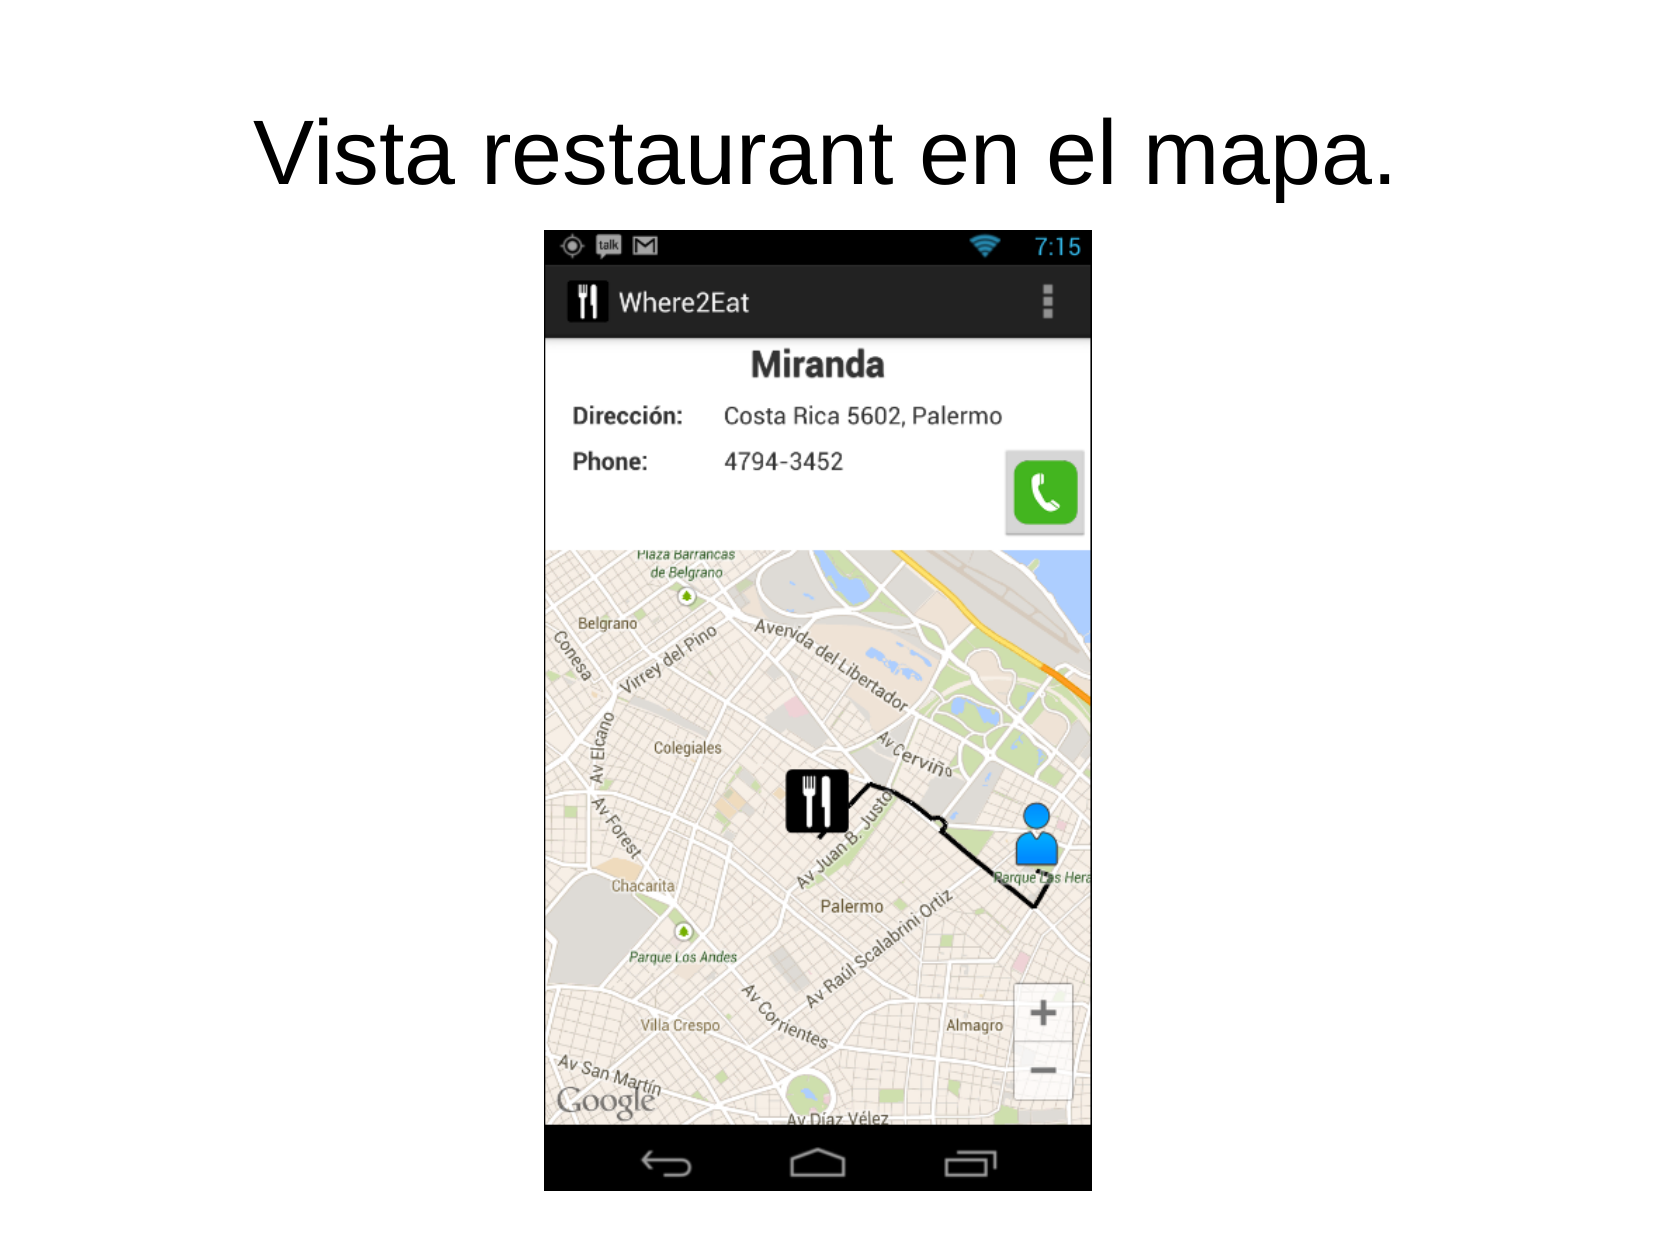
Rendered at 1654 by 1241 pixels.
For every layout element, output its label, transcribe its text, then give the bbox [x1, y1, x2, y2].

title Vista restaurant en el mapa. [82, 49, 1571, 257]
picture [544, 230, 1092, 1191]
